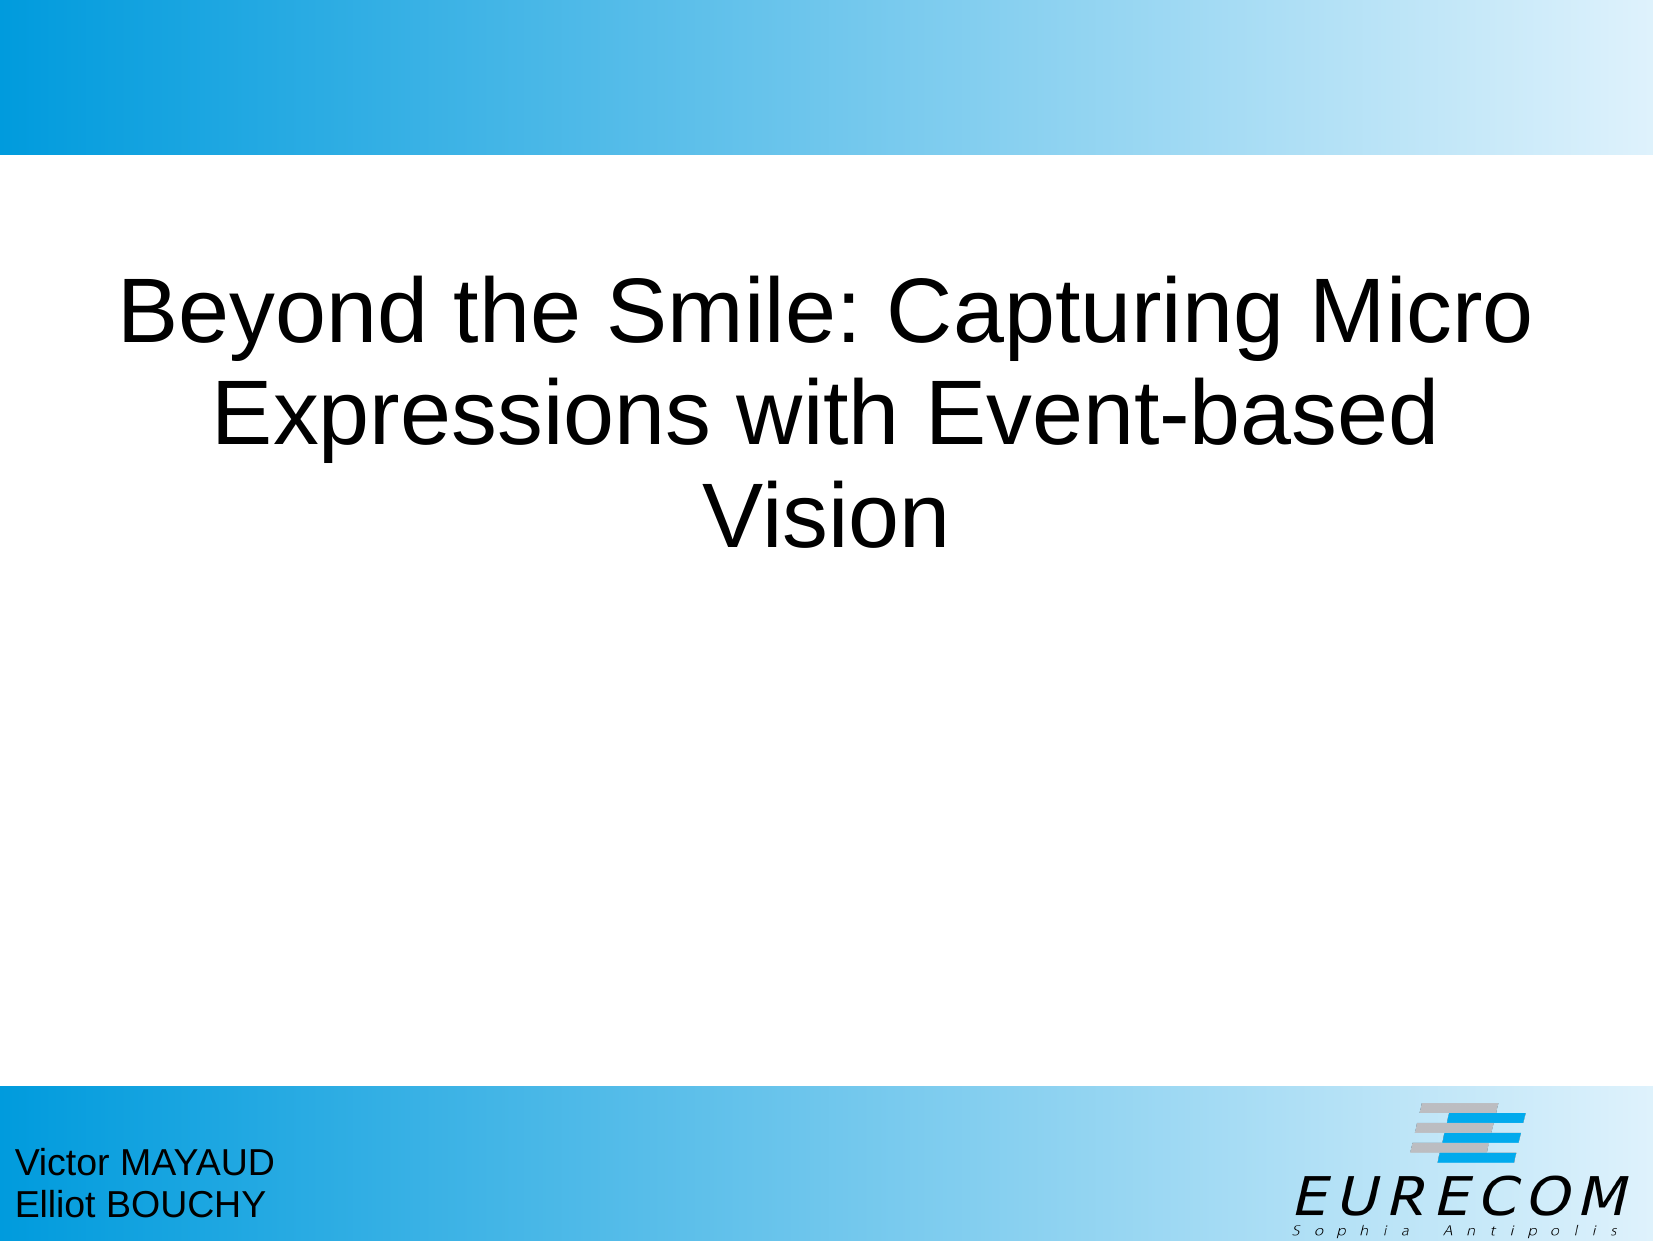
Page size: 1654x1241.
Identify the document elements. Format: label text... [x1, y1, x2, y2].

title Beyond the Smile: Capturing Micro Expressions with Event-based Vision [82, 259, 1571, 567]
text_box Victor MAYAUD Elliot BOUCHY [0, 1133, 508, 1233]
picture [1275, 1086, 1647, 1241]
